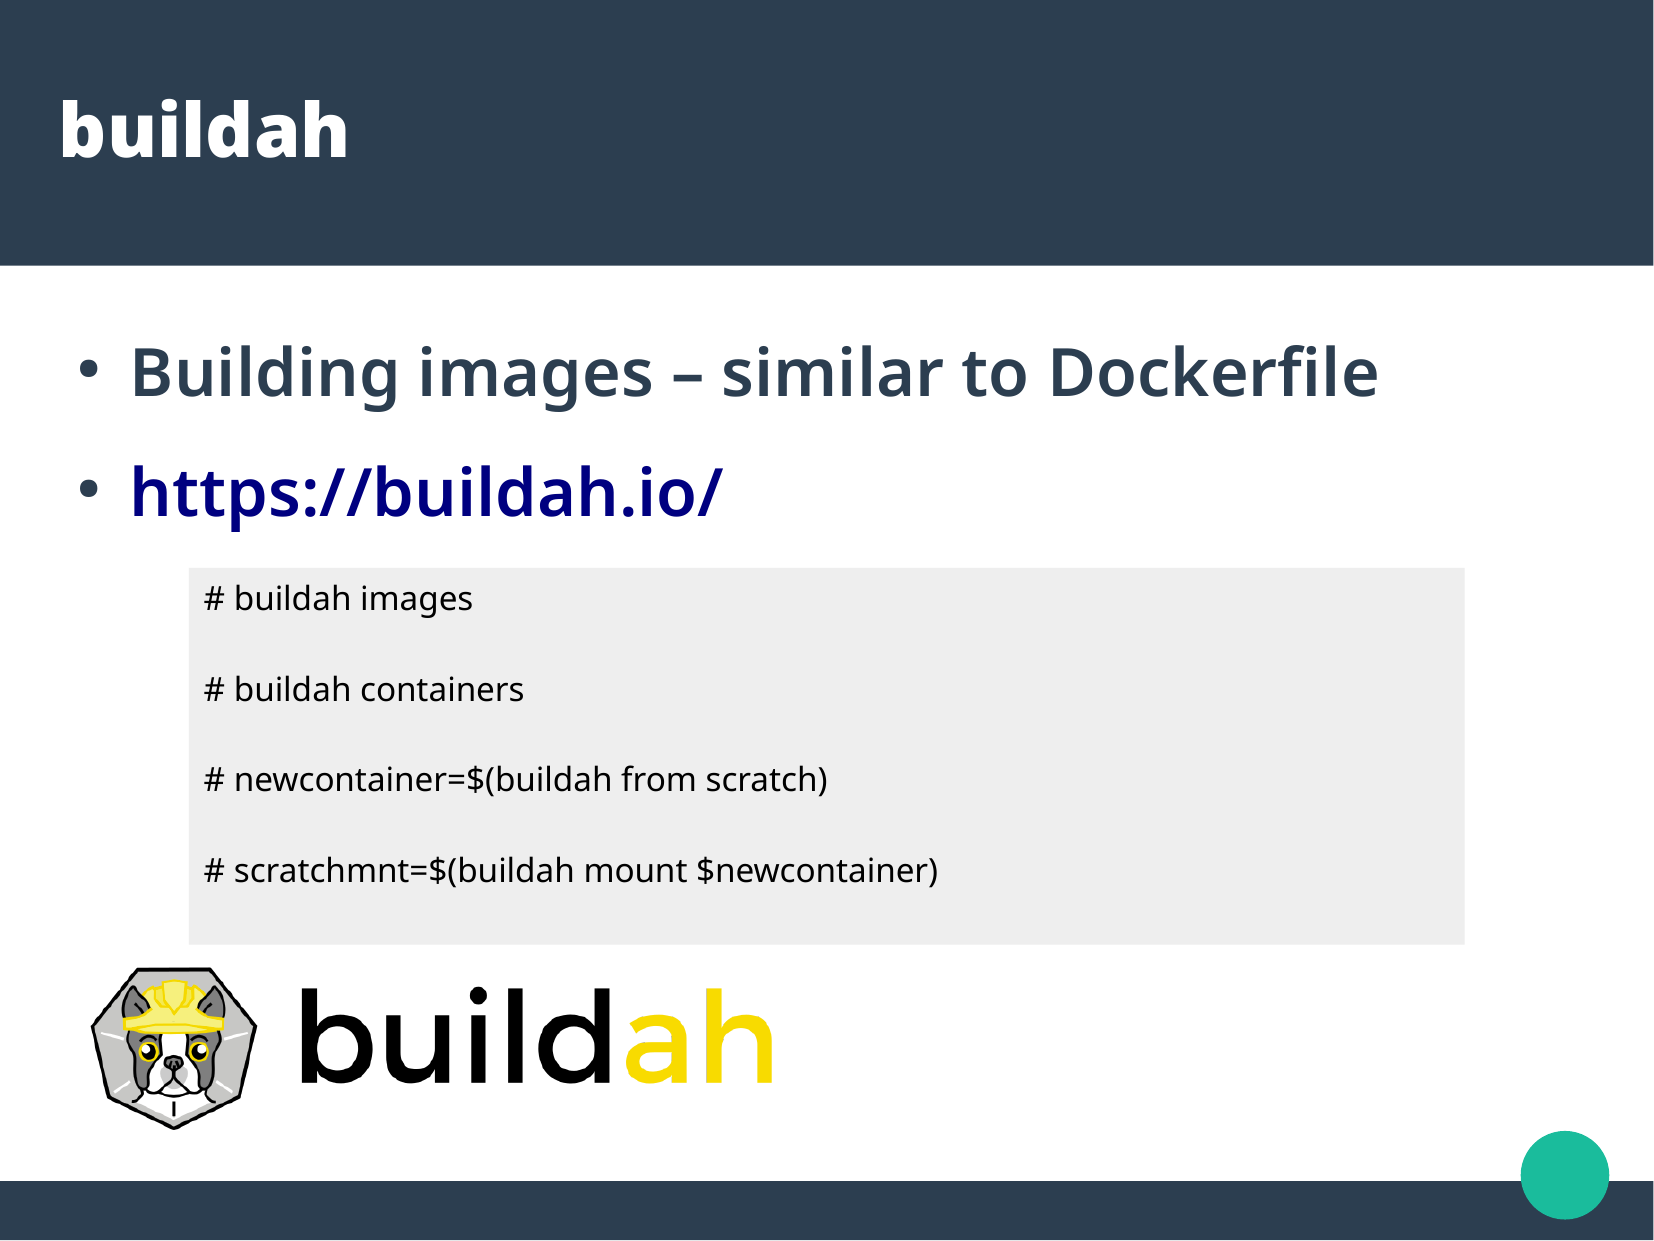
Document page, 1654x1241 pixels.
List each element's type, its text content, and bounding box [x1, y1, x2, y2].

list Building images – similar to Dockerfile https://buildah.io/ [59, 324, 1595, 1152]
text_box # buildah images # buildah containers # newcontainer=$(buildah from scratch) # scratchmnt=$(buildah mount $newcontainer) [188, 567, 1465, 917]
picture [34, 921, 827, 1173]
title buildah [59, 49, 1595, 207]
